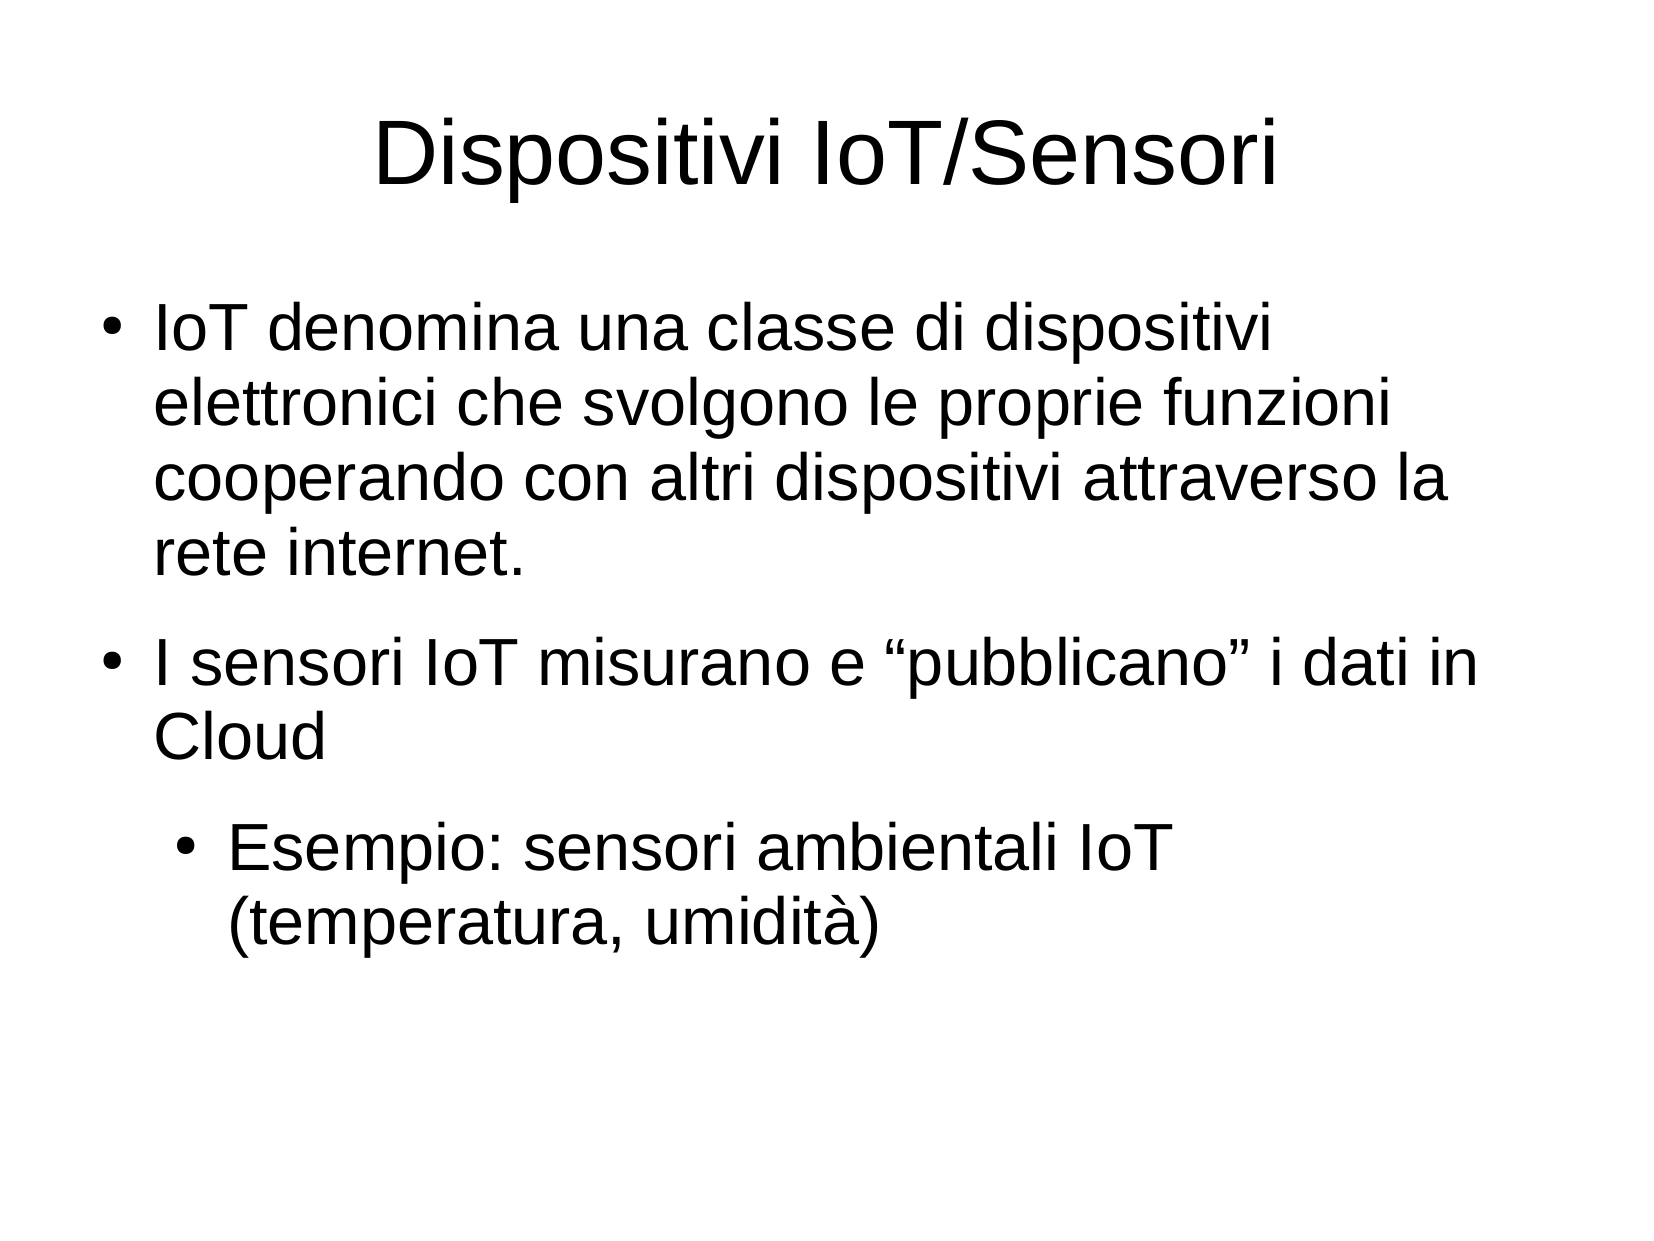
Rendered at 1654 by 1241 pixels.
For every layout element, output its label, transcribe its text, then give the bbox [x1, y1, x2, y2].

title Dispositivi IoT/Sensori [82, 49, 1571, 257]
list IoT denomina una classe di dispositivi elettronici che svolgono le proprie funzioni cooperando con altri dispositivi attraverso la rete internet. I sensori IoT misurano e “pubblicano” i dati in Cloud Esempio: sensori ambientali IoT (temperatura, umidità) [82, 290, 1571, 1010]
